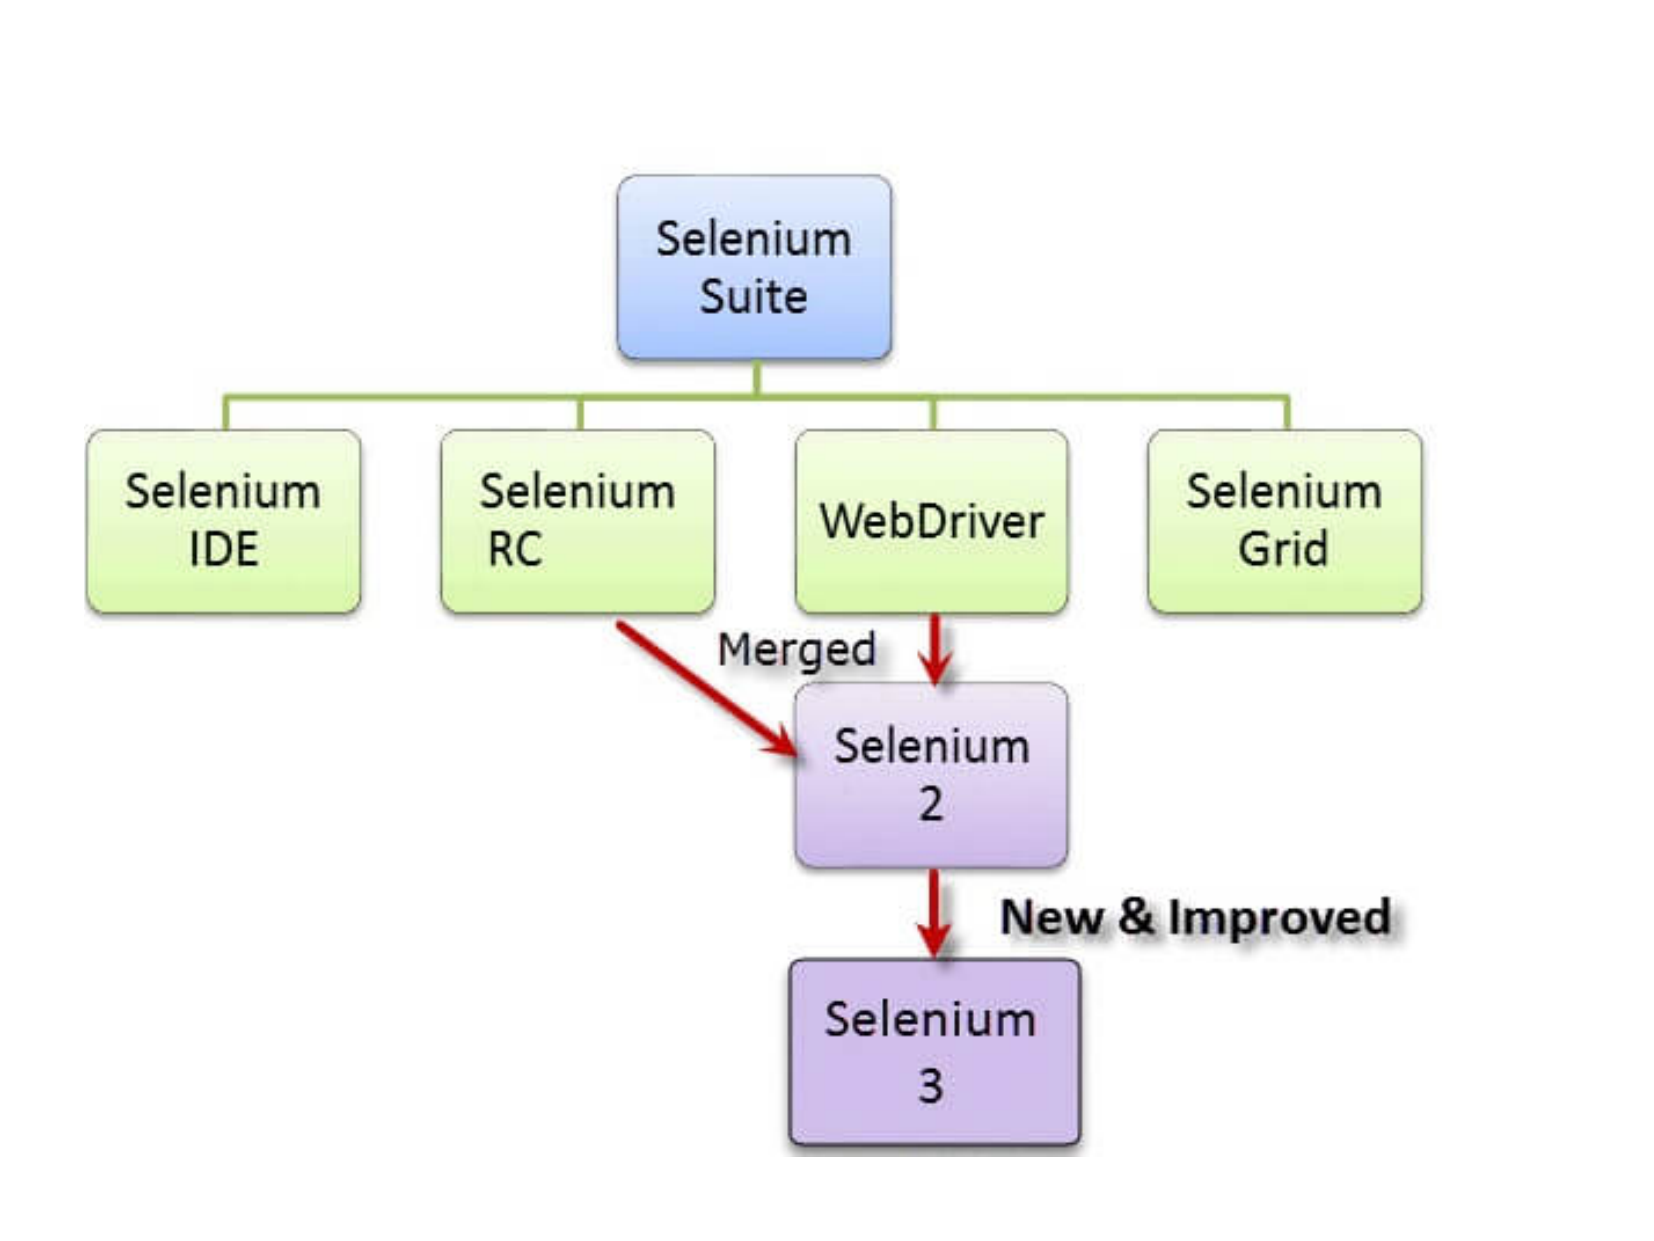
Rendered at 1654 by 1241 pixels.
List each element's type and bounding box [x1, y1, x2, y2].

picture [84, 147, 1442, 1157]
